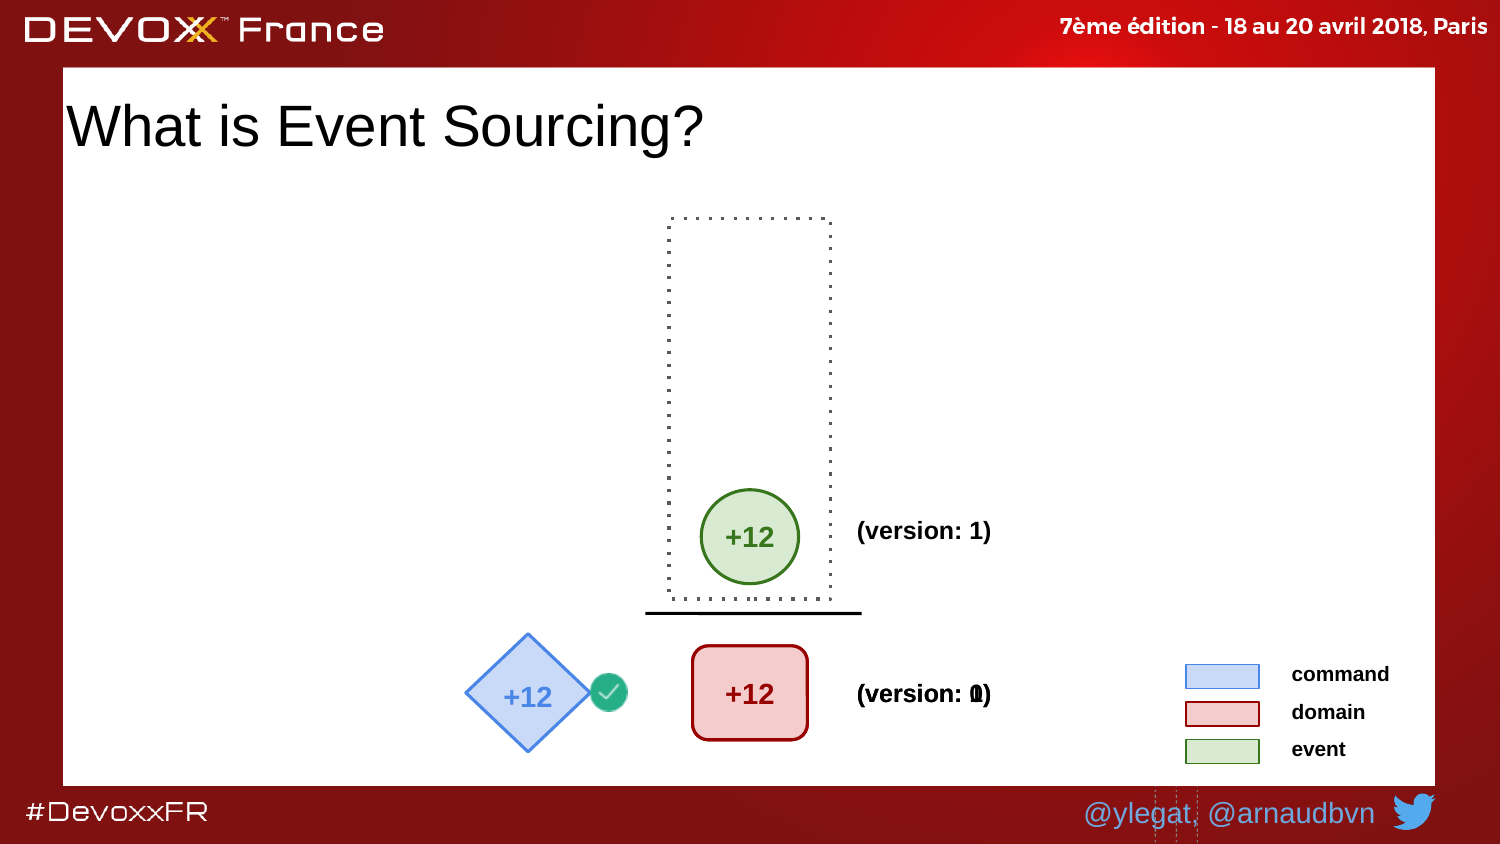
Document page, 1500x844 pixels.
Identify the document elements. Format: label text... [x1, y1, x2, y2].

text_box [794, 516, 799, 557]
text_box [465, 672, 487, 713]
text_box [497, 633, 559, 663]
text_box domain [1276, 683, 1428, 720]
text_box [717, 489, 783, 502]
text_box [1185, 739, 1260, 764]
text_box [569, 672, 590, 713]
title What is Event Sourcing? [51, 72, 1449, 167]
text_box +12 [706, 502, 794, 584]
text_box [701, 516, 706, 557]
text_box event [1276, 720, 1428, 783]
text_box @ylegat, @arnaudbvn [1068, 779, 1399, 844]
picture [0, 0, 1500, 844]
text_box (version: 1) [841, 499, 1012, 562]
text_box [1185, 702, 1260, 726]
text_box [1185, 664, 1260, 689]
text_box command [1276, 645, 1428, 683]
text_box (version: 1) [841, 662, 1012, 724]
text_box +12 [692, 645, 808, 740]
text_box +12 [487, 663, 569, 722]
text_box [496, 722, 560, 752]
